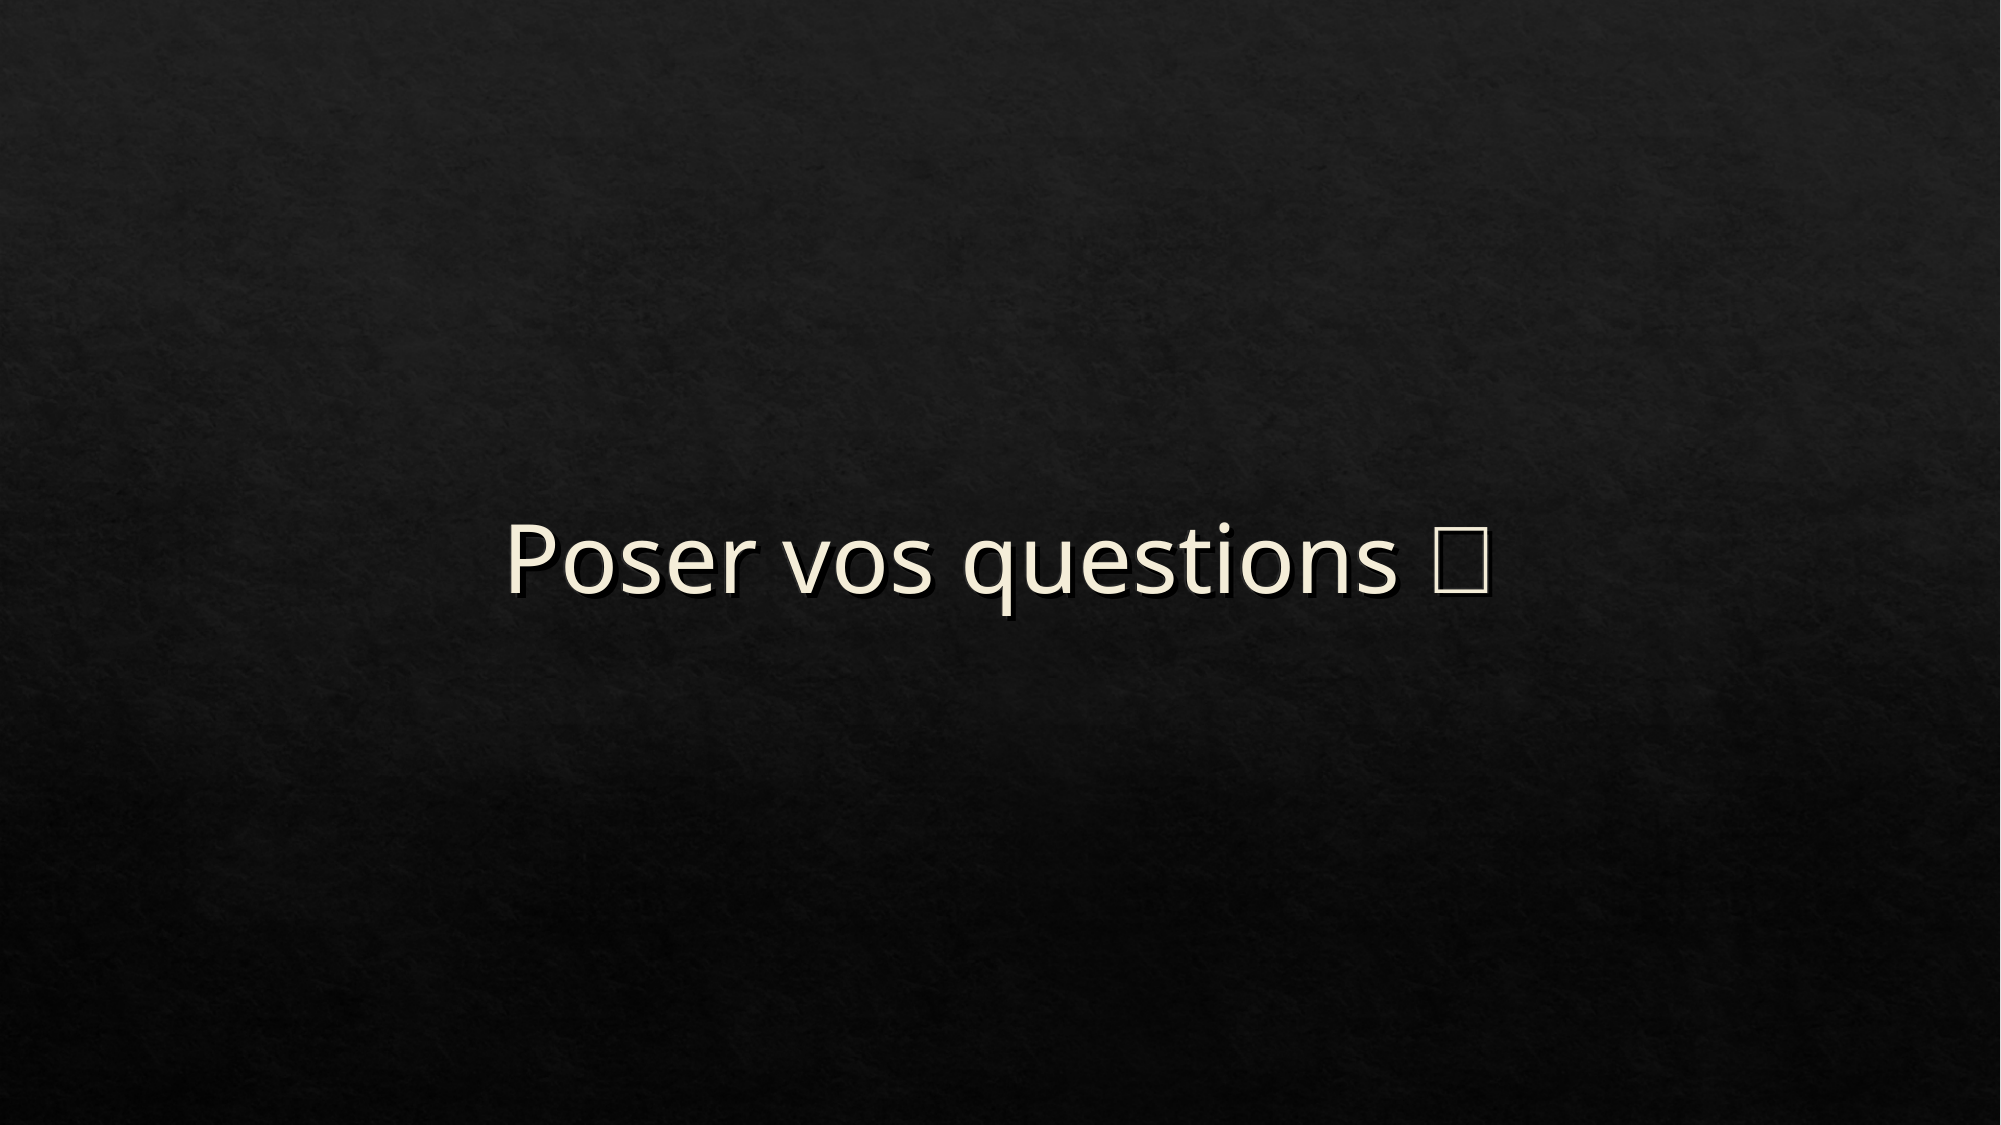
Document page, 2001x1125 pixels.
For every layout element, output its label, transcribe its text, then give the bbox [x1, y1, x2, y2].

title Poser vos questions  [150, 459, 1850, 666]
